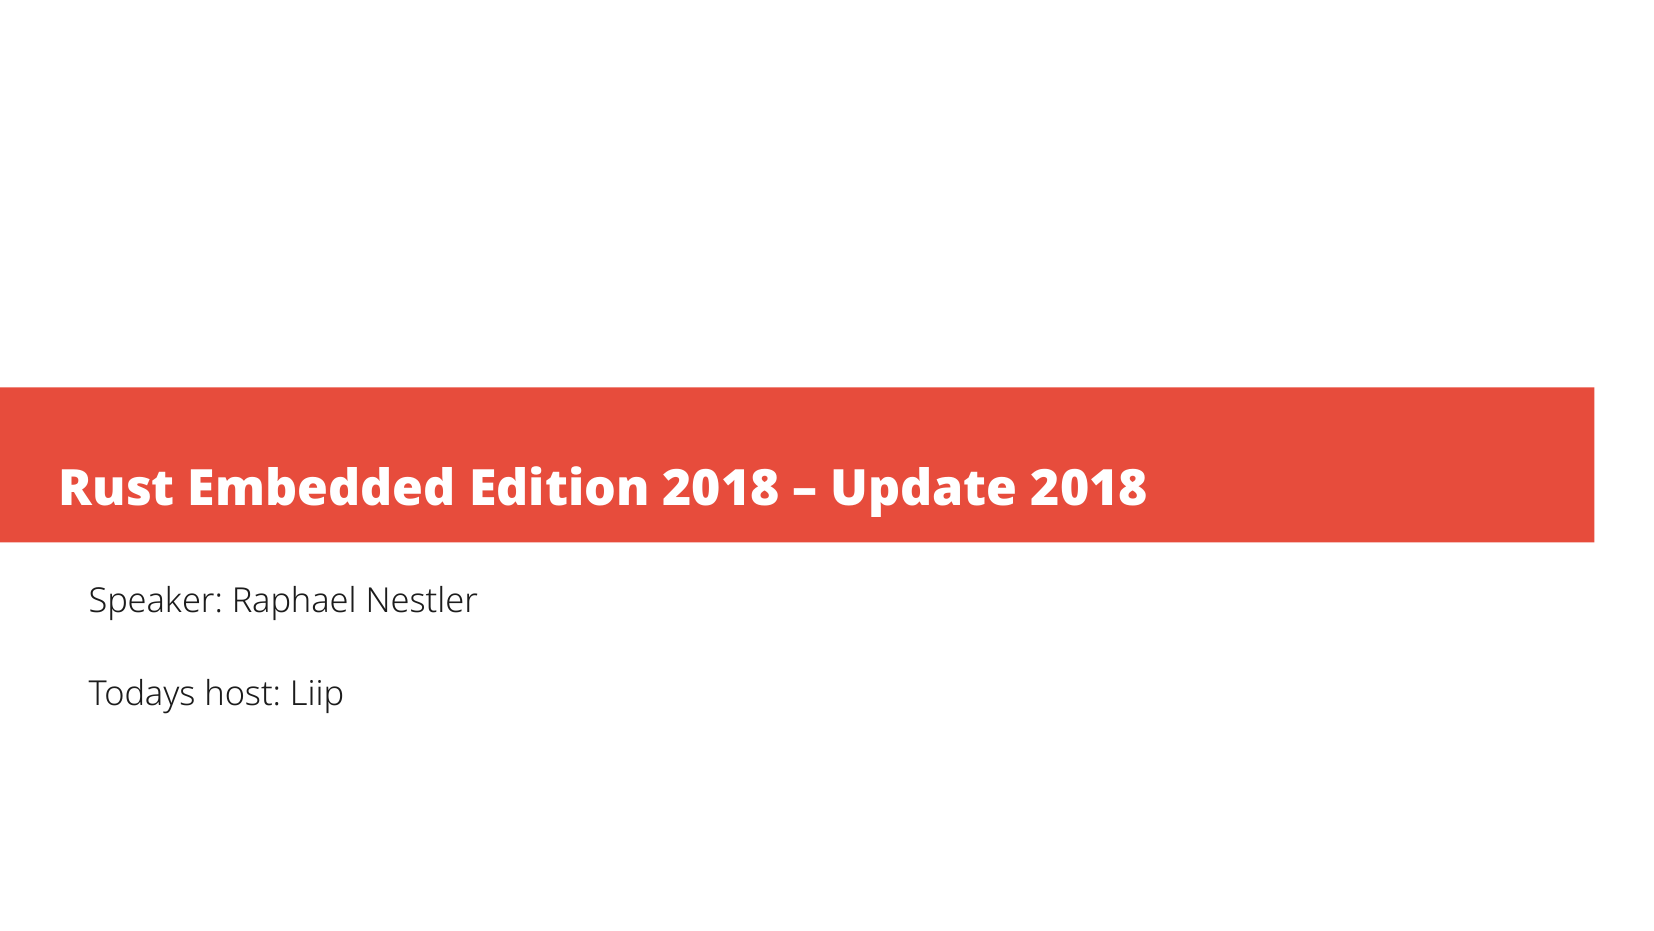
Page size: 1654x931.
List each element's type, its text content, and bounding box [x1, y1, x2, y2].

title Rust Embedded Edition 2018 – Update 2018 [59, 409, 1595, 521]
subtitle Speaker: Raphael Nestler Todays host: Liip [88, 575, 1595, 886]
